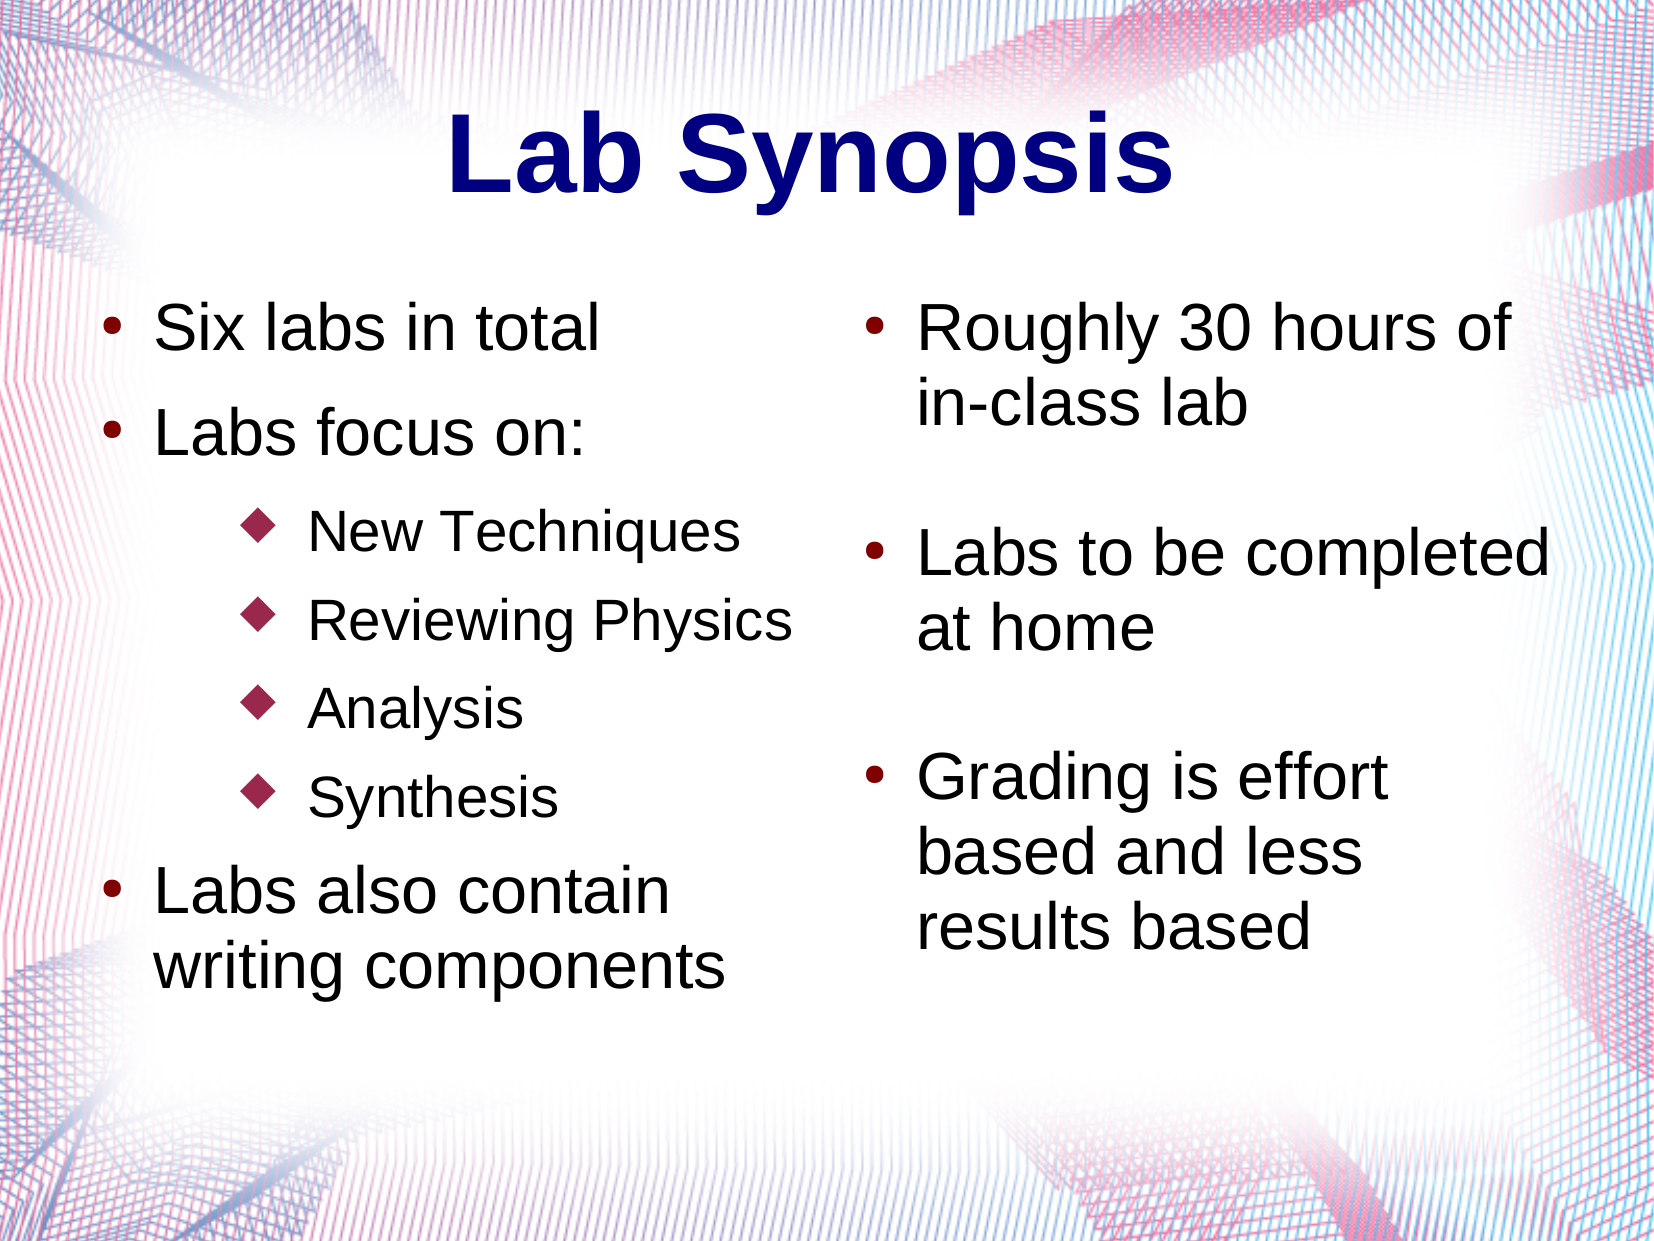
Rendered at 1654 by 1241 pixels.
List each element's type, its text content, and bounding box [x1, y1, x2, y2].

picture [0, 0, 1654, 1241]
title Lab Synopsis [82, 49, 1571, 257]
list Roughly 30 hours of in-class lab Labs to be completed at home Grading is effort based and less results based [845, 290, 1572, 1109]
list Six labs in total Labs focus on: New Techniques Reviewing Physics Analysis Synthesis Labs also contain writing components [82, 290, 809, 1109]
